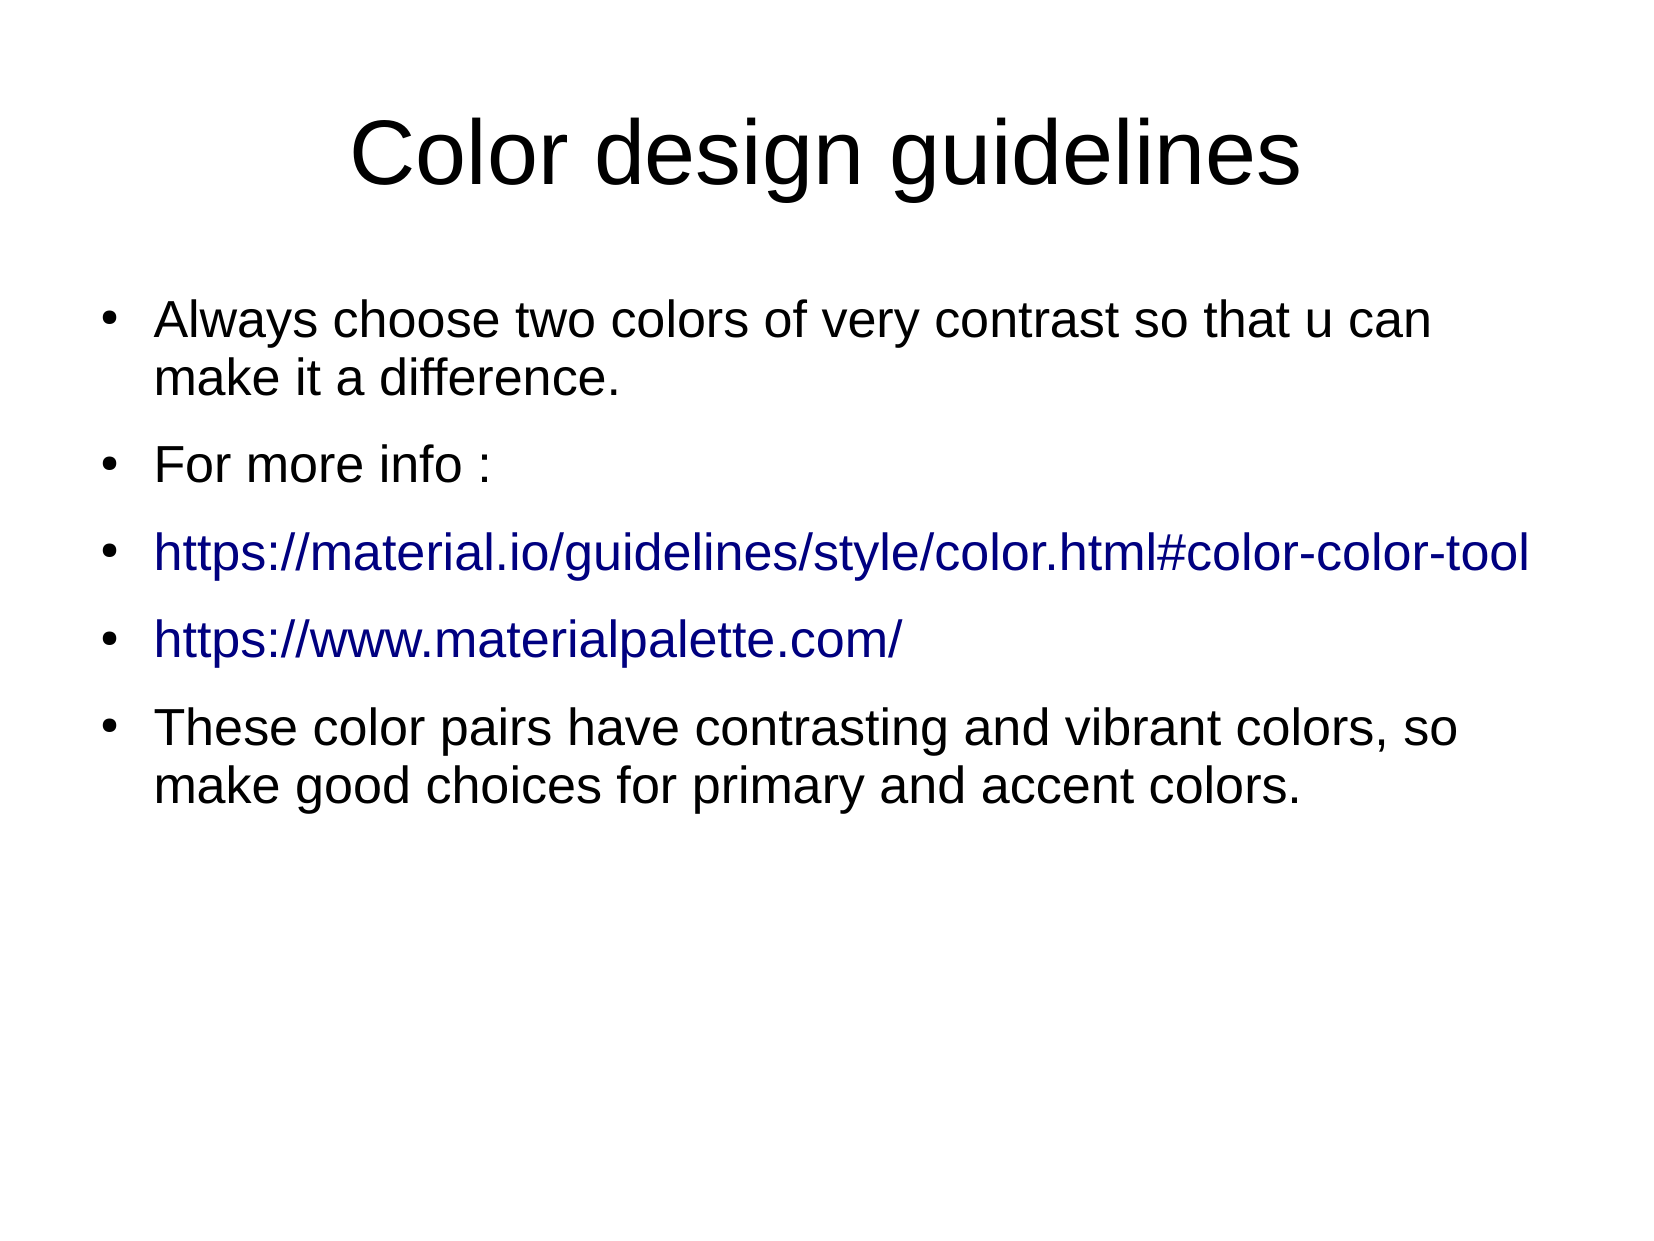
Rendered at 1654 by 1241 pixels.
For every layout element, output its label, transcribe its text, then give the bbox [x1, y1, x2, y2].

title Color design guidelines [82, 49, 1571, 257]
list Always choose two colors of very contrast so that u can make it a difference. For more info : https://material.io/guidelines/style/color.html#color-color-tool https://www.materialpalette.com/ These color pairs have contrasting and vibrant colors, so make good choices for primary and accent colors. [82, 290, 1571, 1010]
